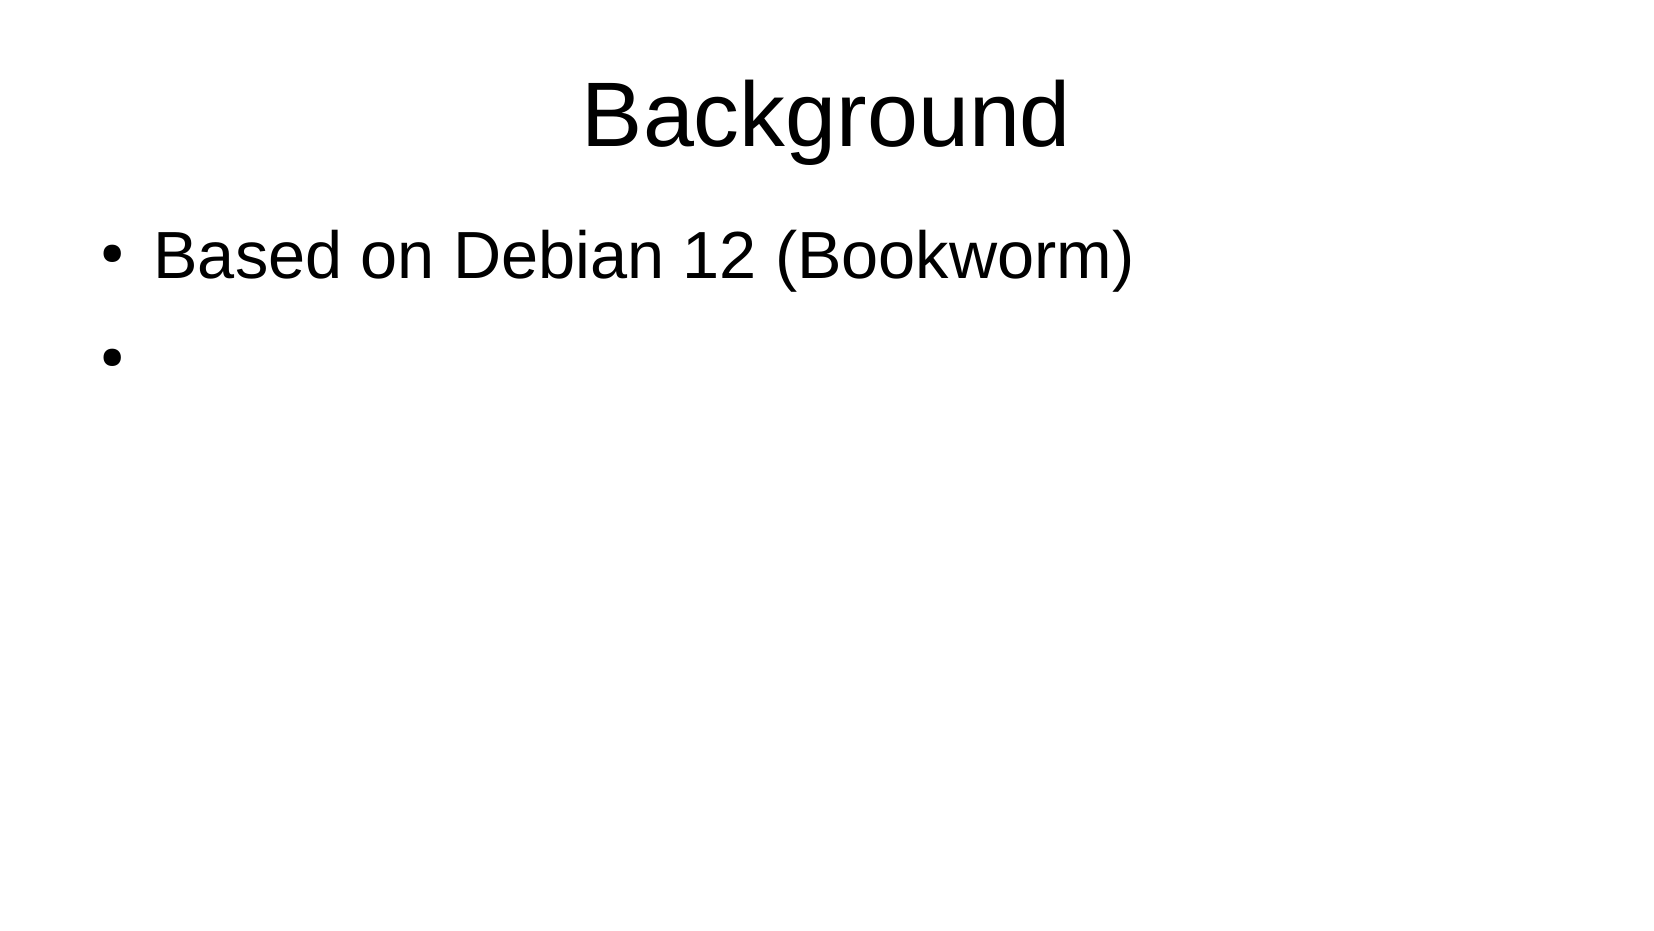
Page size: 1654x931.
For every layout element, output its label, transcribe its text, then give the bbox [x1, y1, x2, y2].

title Background [82, 37, 1571, 193]
list Based on Debian 12 (Bookworm) [82, 217, 1571, 758]
